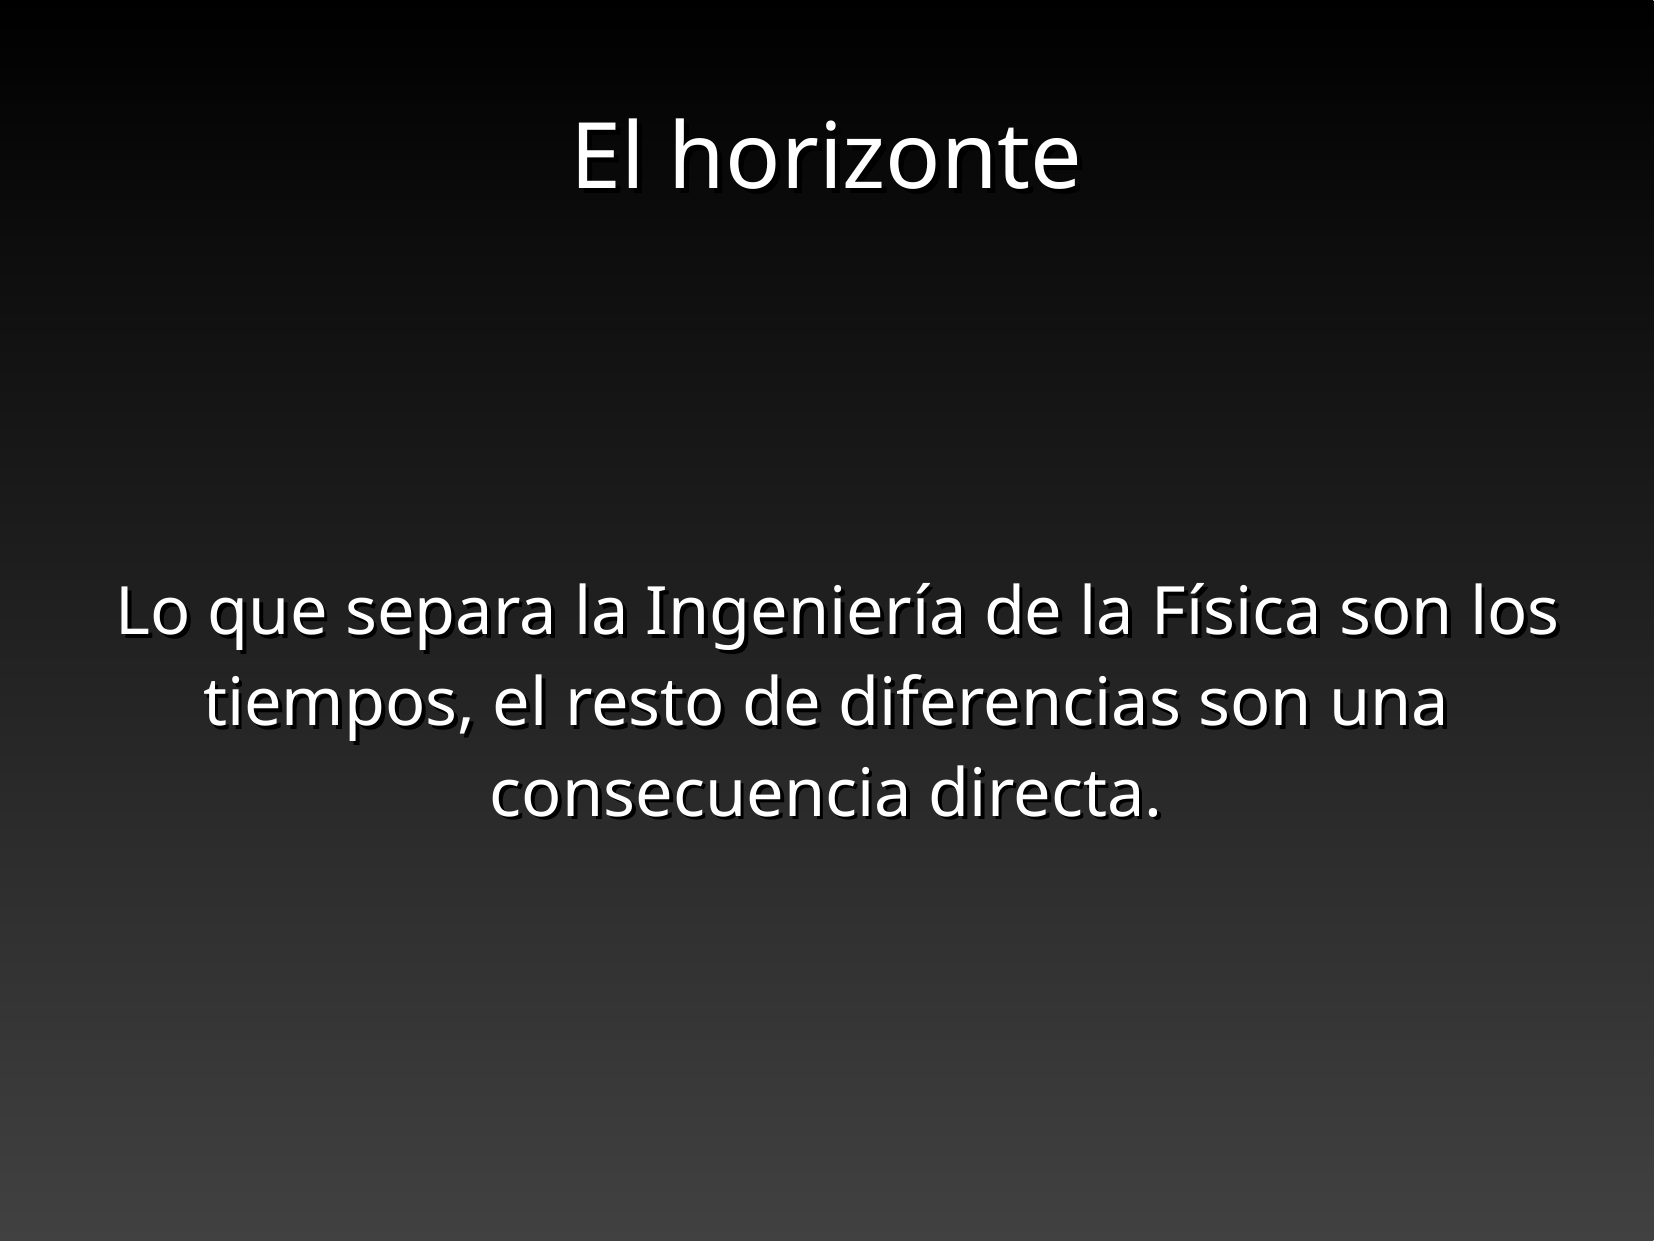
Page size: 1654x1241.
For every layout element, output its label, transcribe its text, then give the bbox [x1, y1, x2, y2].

title El horizonte [82, 49, 1571, 257]
subtitle Lo que separa la Ingeniería de la Física son los tiempos, el resto de diferencias son una consecuencia directa. [82, 290, 1571, 1109]
